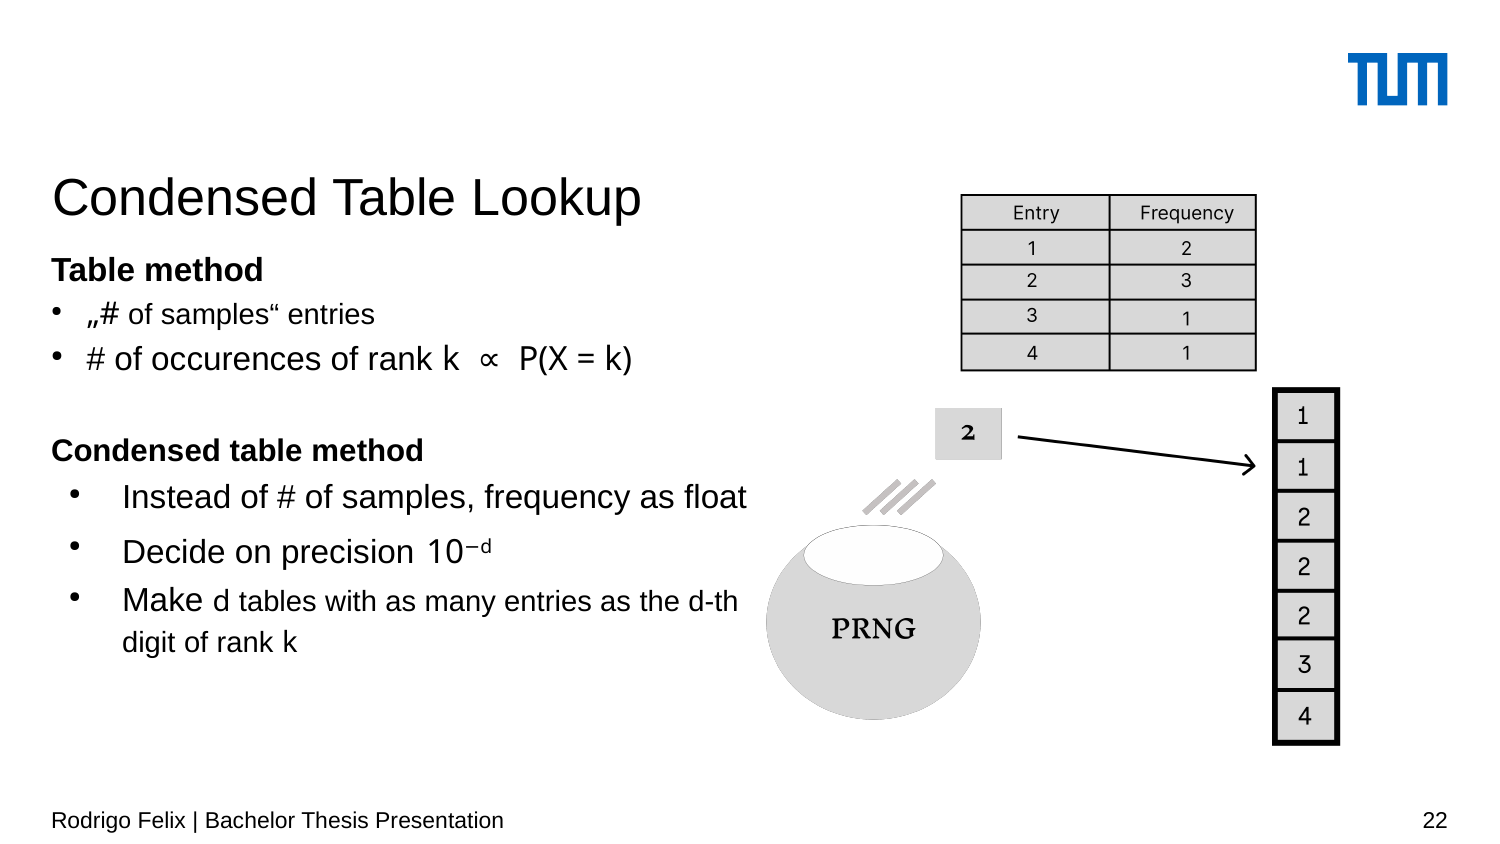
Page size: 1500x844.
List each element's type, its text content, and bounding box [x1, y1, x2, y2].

picture [738, 176, 1369, 768]
list Table method „# of samples“ entries # of occurences of rank k ∝ P(X = k) Condensed table method Instead of # of samples, frequency as float Decide on precision 10−d Make d tables with as many entries as the d-th digit of rank k [51, 242, 738, 680]
title Condensed Table Lookup [52, 159, 1449, 227]
